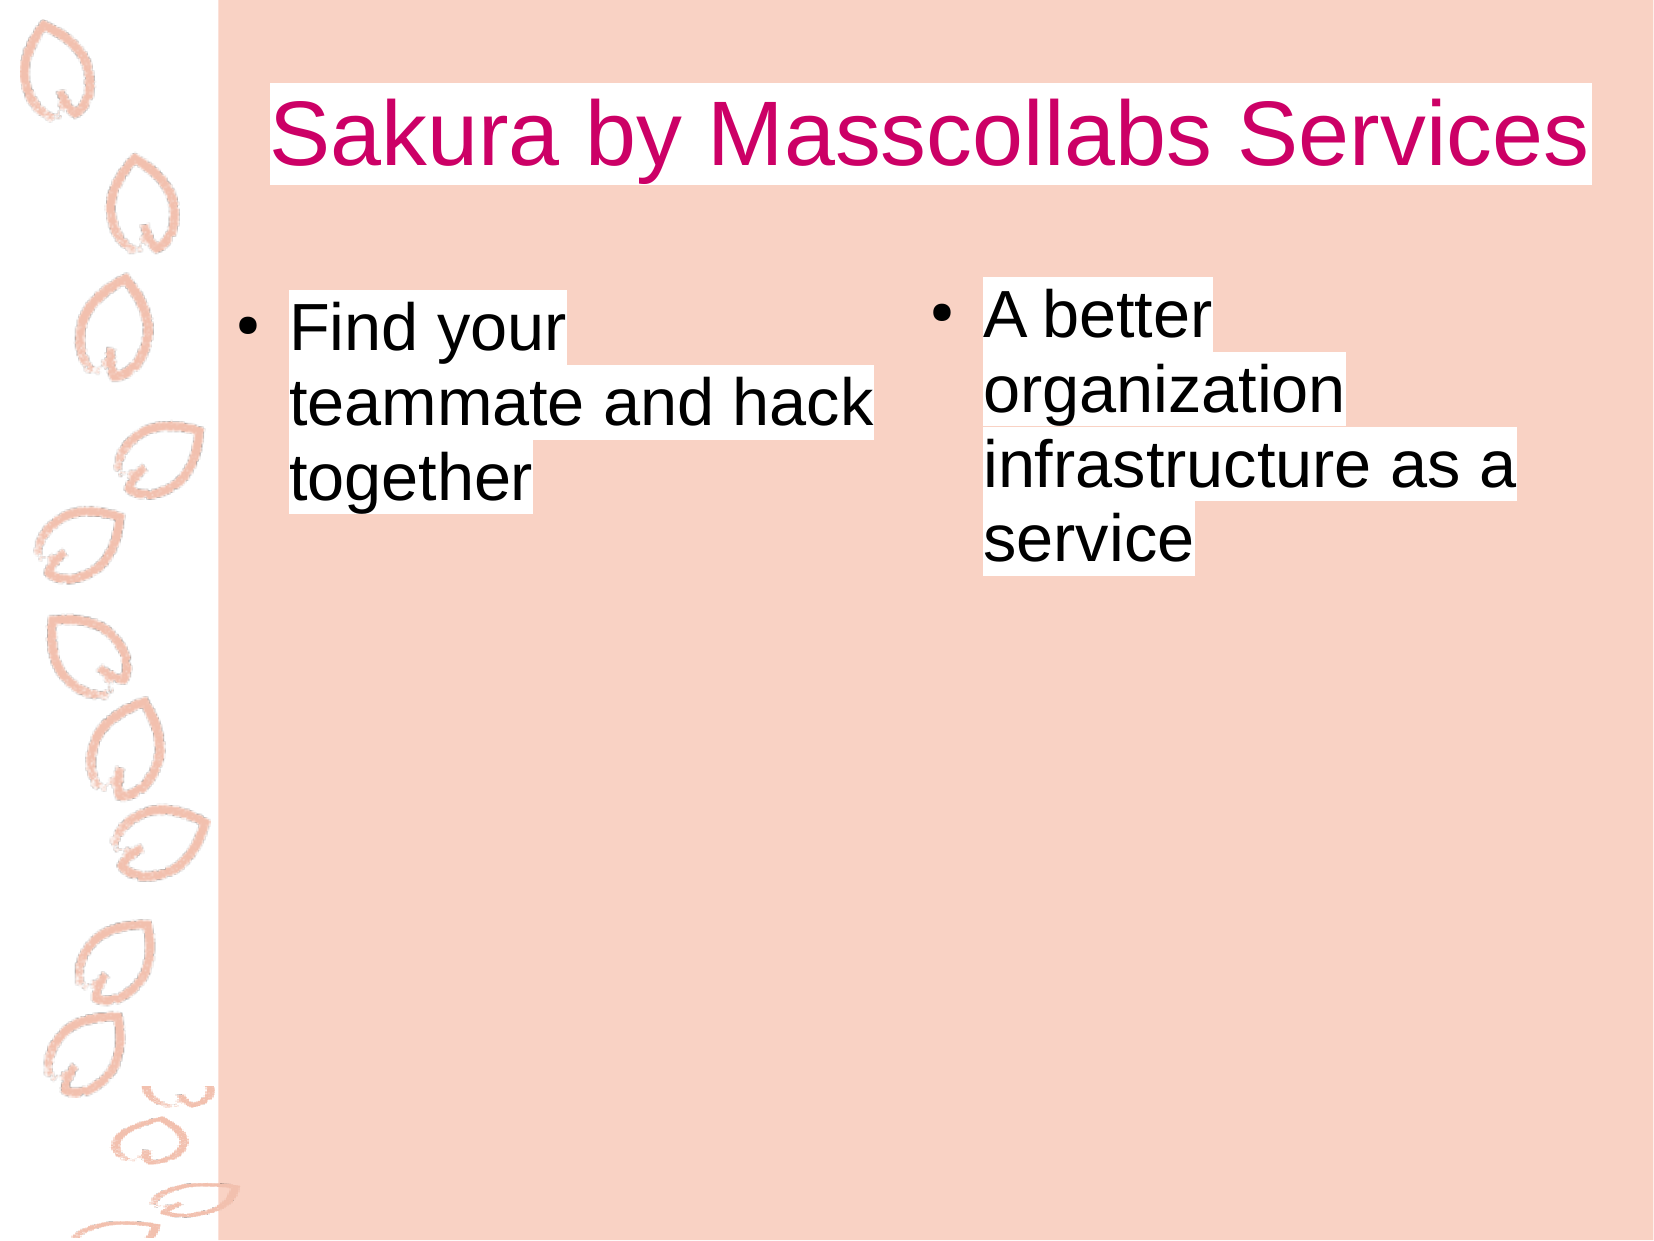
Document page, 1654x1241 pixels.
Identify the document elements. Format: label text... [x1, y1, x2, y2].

picture [20, 19, 247, 1238]
list A better organization infrastructure as a service [912, 277, 1573, 621]
title Sakura by Masscollabs Services [239, 30, 1622, 238]
list Find your teammate and hack together [218, 290, 879, 634]
